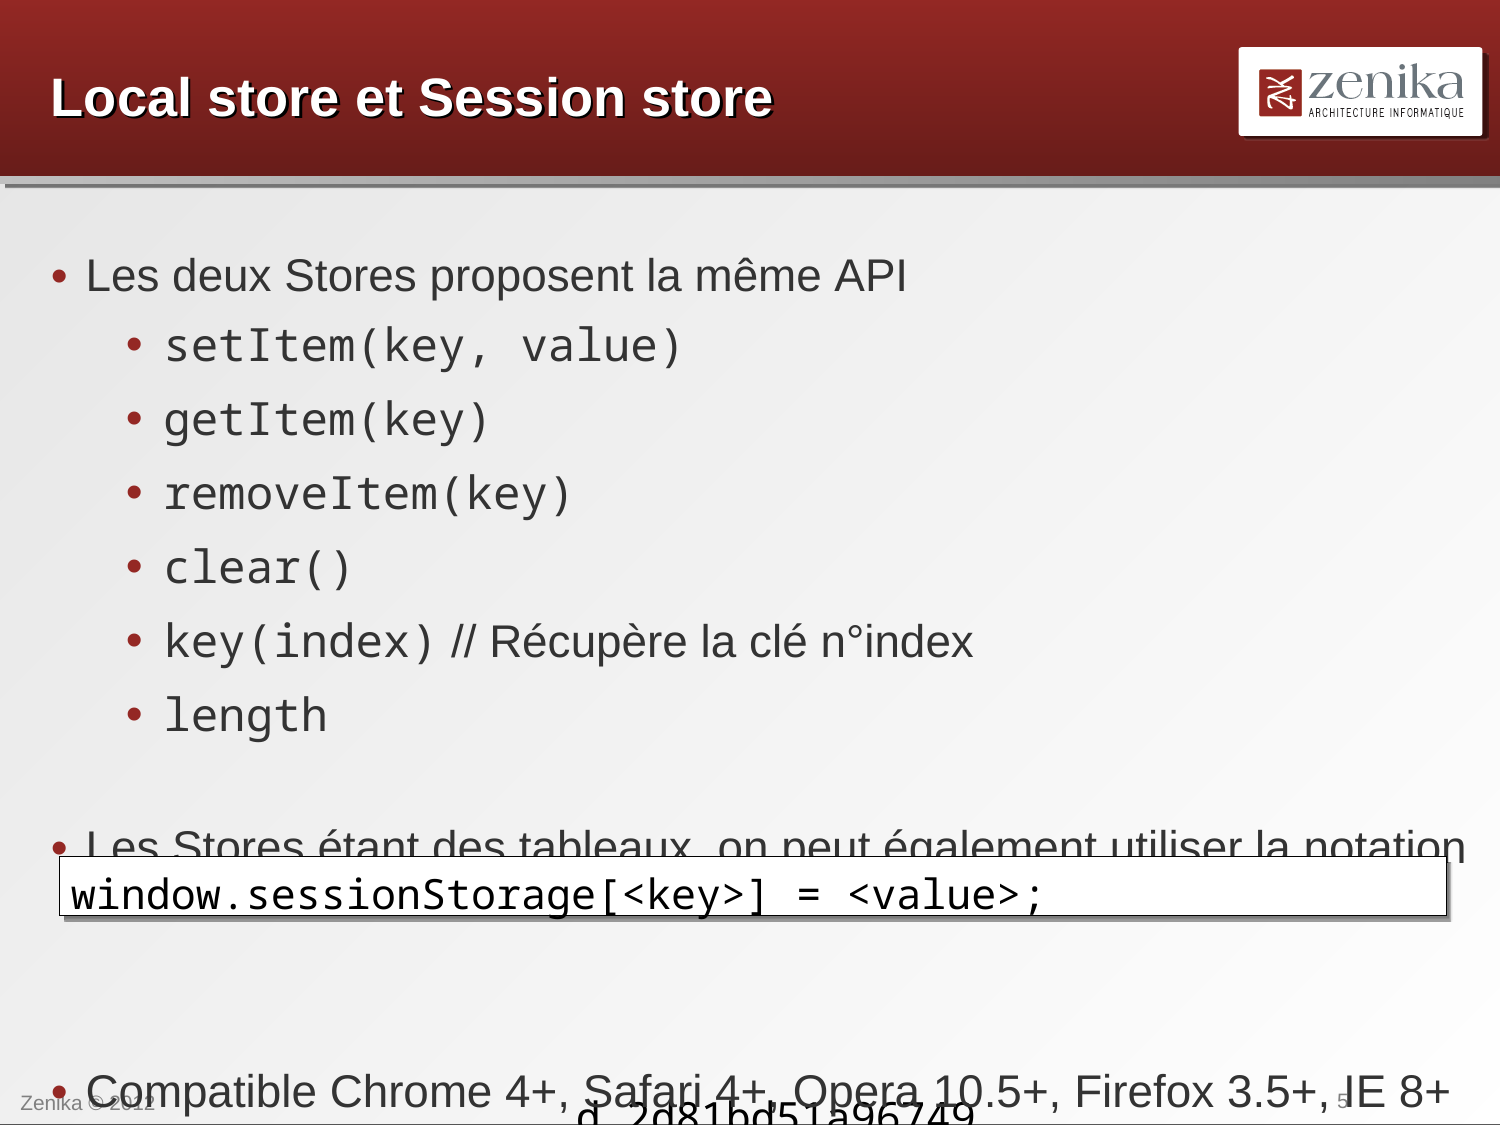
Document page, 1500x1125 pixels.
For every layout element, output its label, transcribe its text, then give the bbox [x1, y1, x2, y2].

title Local store et Session store [50, 15, 1206, 180]
text_box window.sessionStorage[<key>] = <value>; [59, 856, 1447, 916]
list Les deux Stores proposent la même API setItem(key, value) getItem(key) removeItem(key) clear() key(index) // Récupère la clé n°index length Les Stores étant des tableaux, on peut également utiliser la notation avec des crochets Compatible Chrome 4+, Safari 4+, Opera 10.5+, Firefox 3.5+, IE 8+ [50, 249, 1477, 1079]
picture [1257, 58, 1464, 125]
